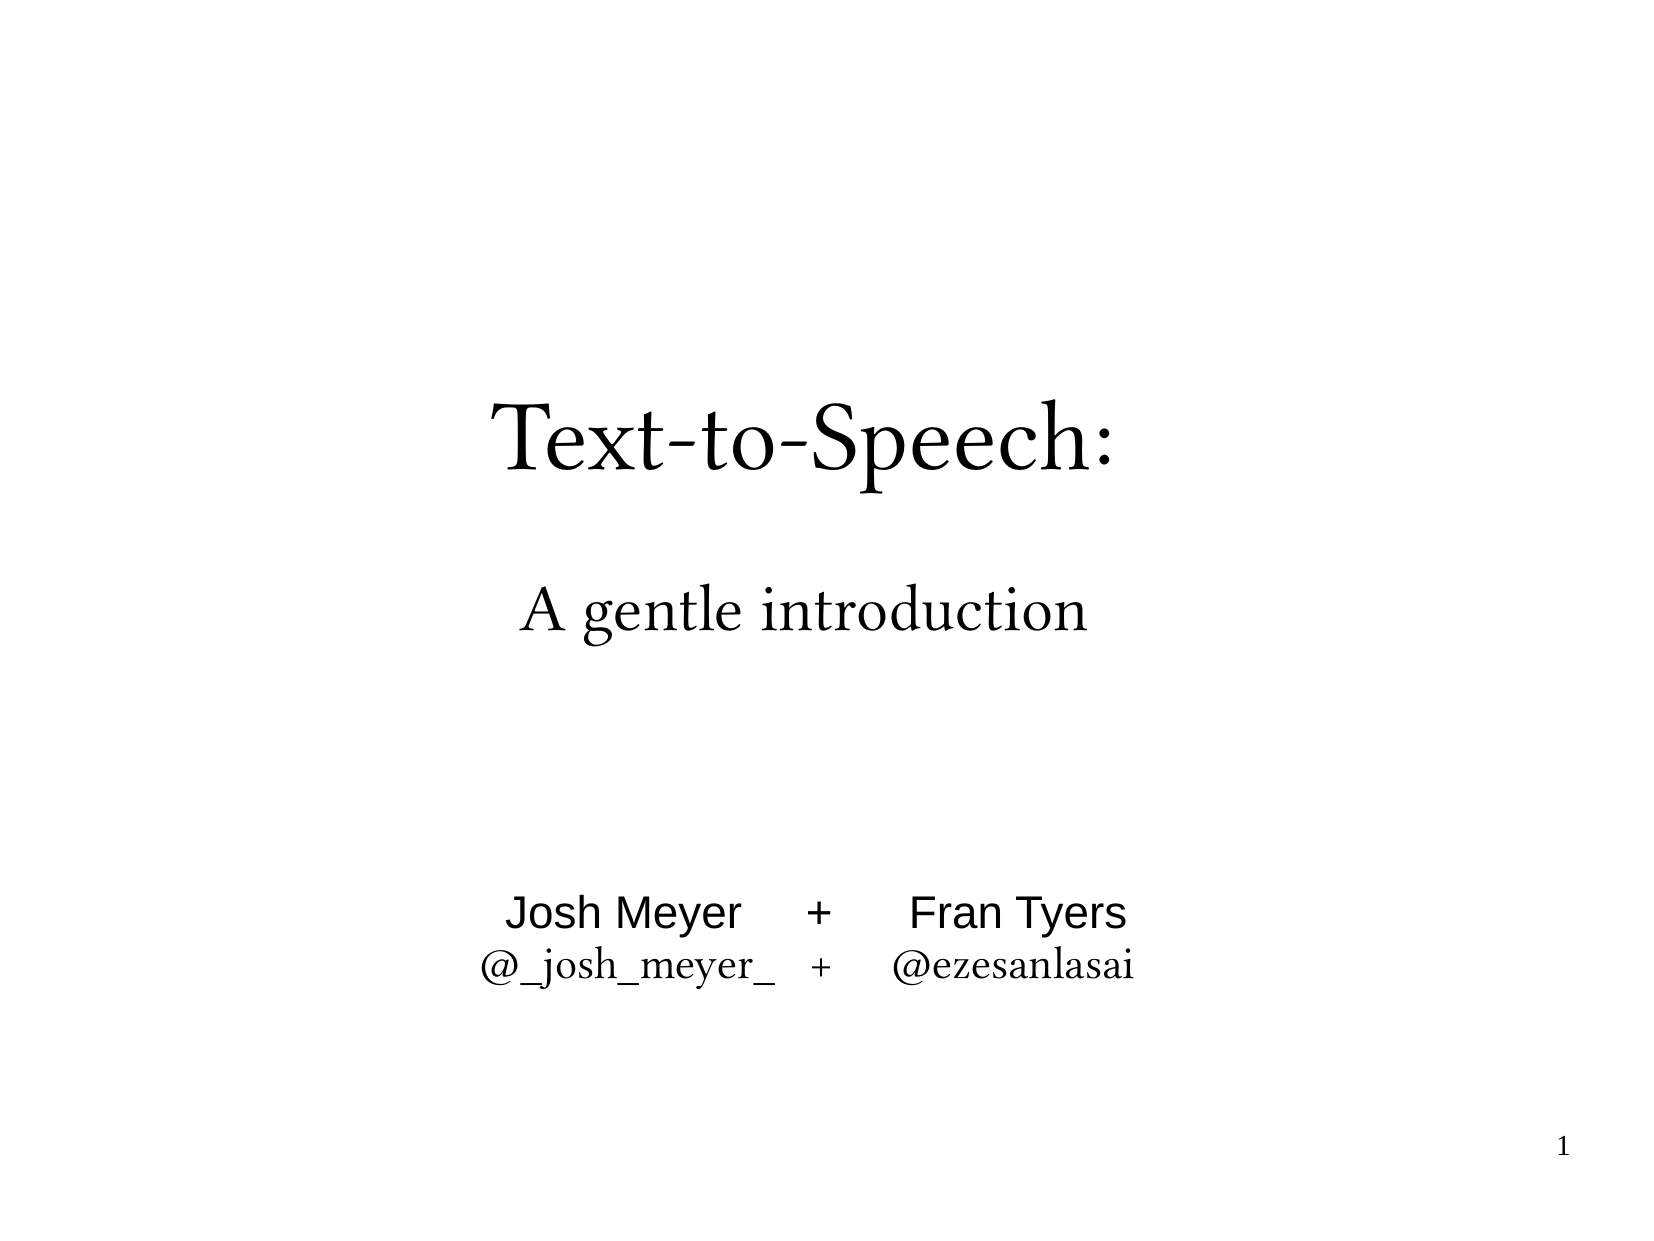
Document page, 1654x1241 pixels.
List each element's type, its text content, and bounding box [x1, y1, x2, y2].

text_box Josh Meyer + Fran Tyers @_josh_meyer_ + @ezesanlasai [465, 879, 1291, 1051]
subtitle Text-to-Speech: A gentle introduction [60, 72, 1549, 1216]
